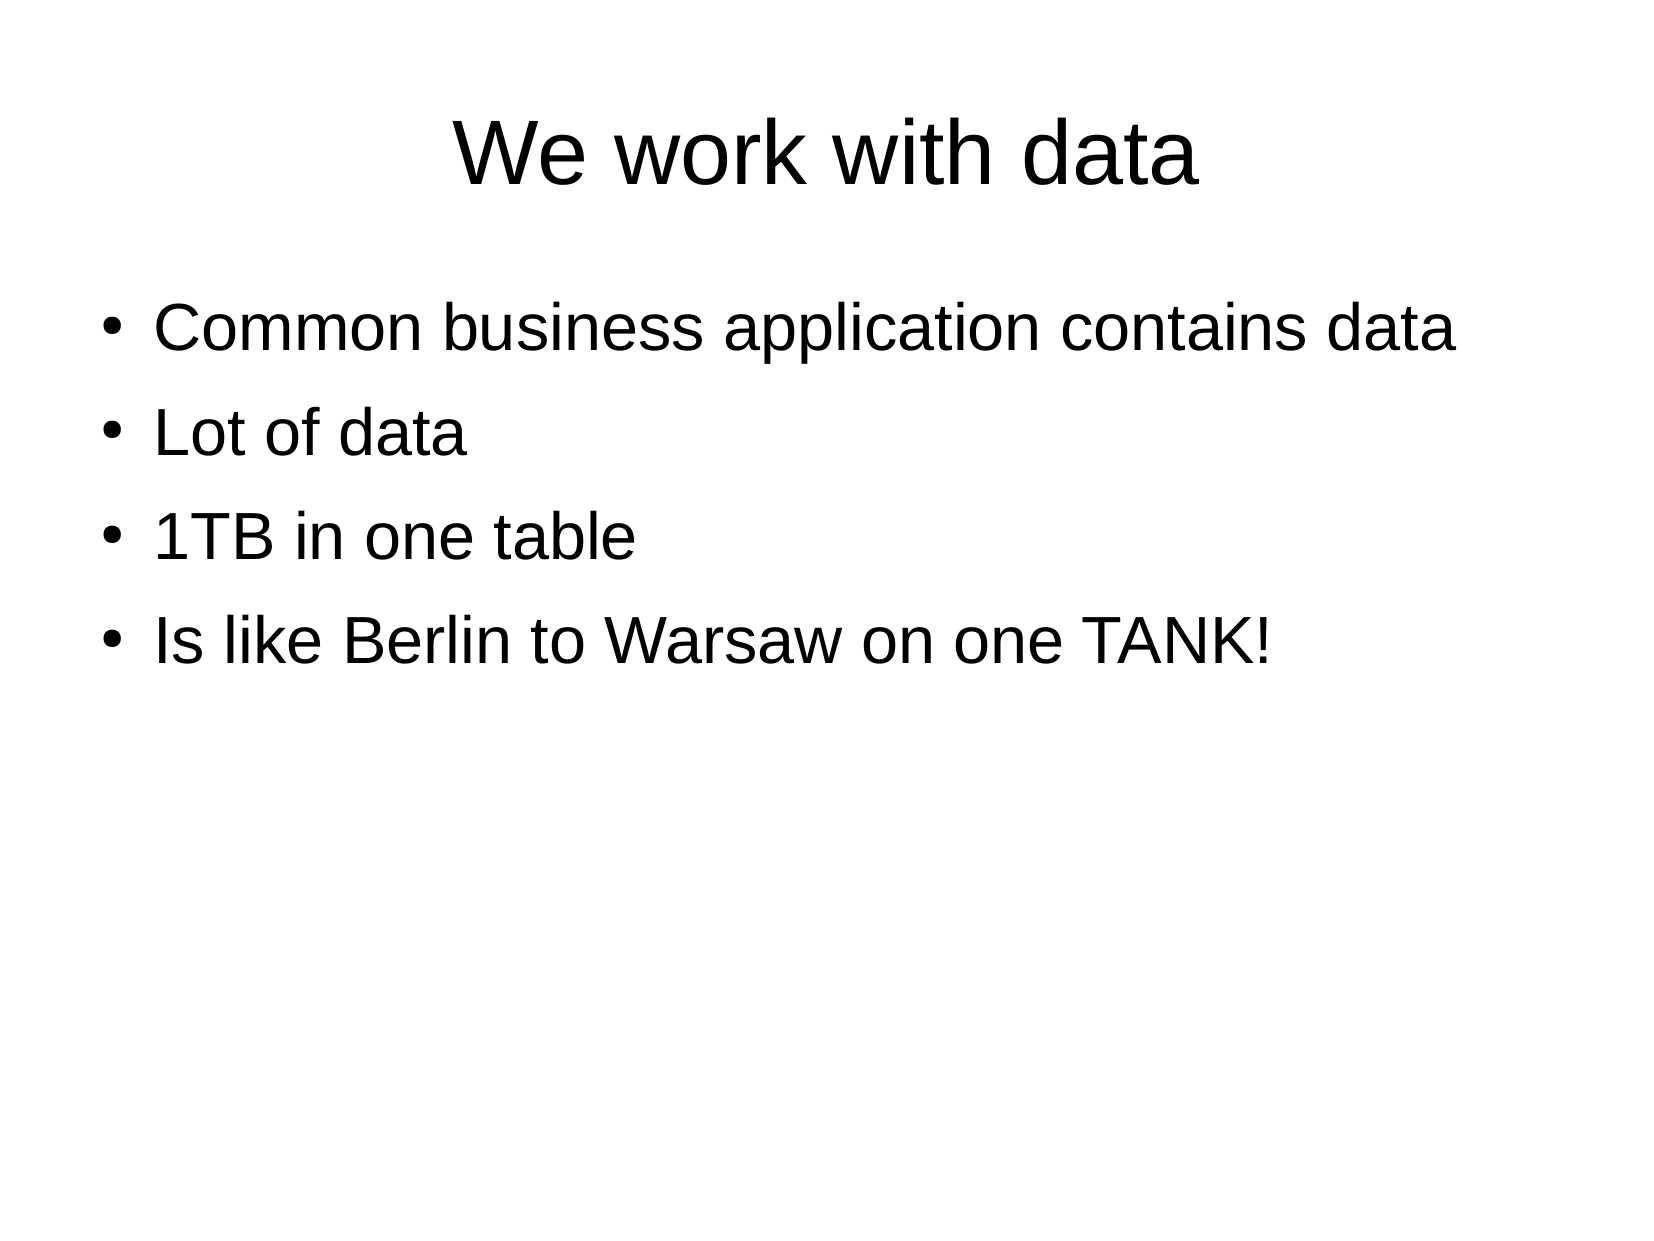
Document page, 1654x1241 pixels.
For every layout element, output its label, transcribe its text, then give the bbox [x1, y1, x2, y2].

list Common business application contains data Lot of data 1TB in one table Is like Berlin to Warsaw on one TANK! [82, 290, 1560, 1010]
title We work with data [82, 49, 1571, 257]
